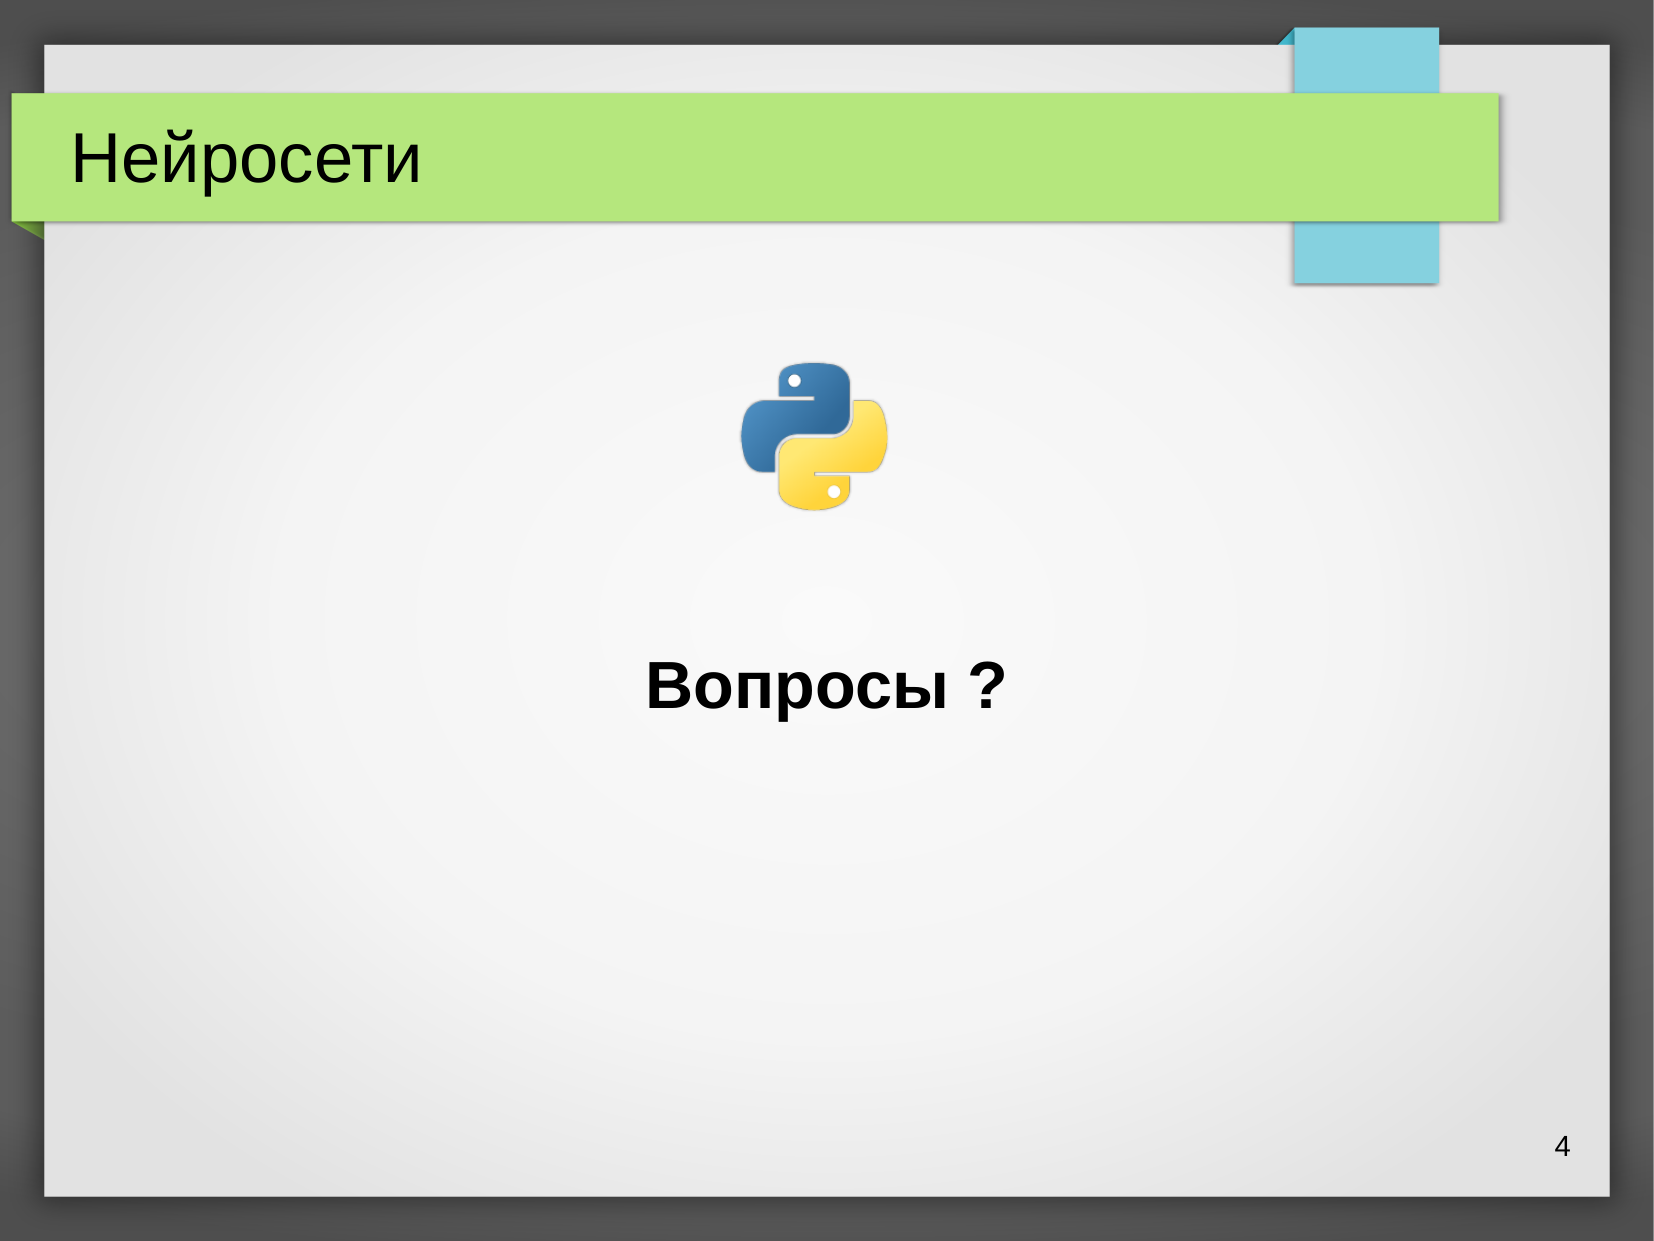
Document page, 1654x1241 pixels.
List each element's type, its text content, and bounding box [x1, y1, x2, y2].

subtitle Вопросы ? [82, 236, 1571, 1134]
picture [0, 0, 1654, 1241]
title Нейросети [70, 118, 1205, 199]
